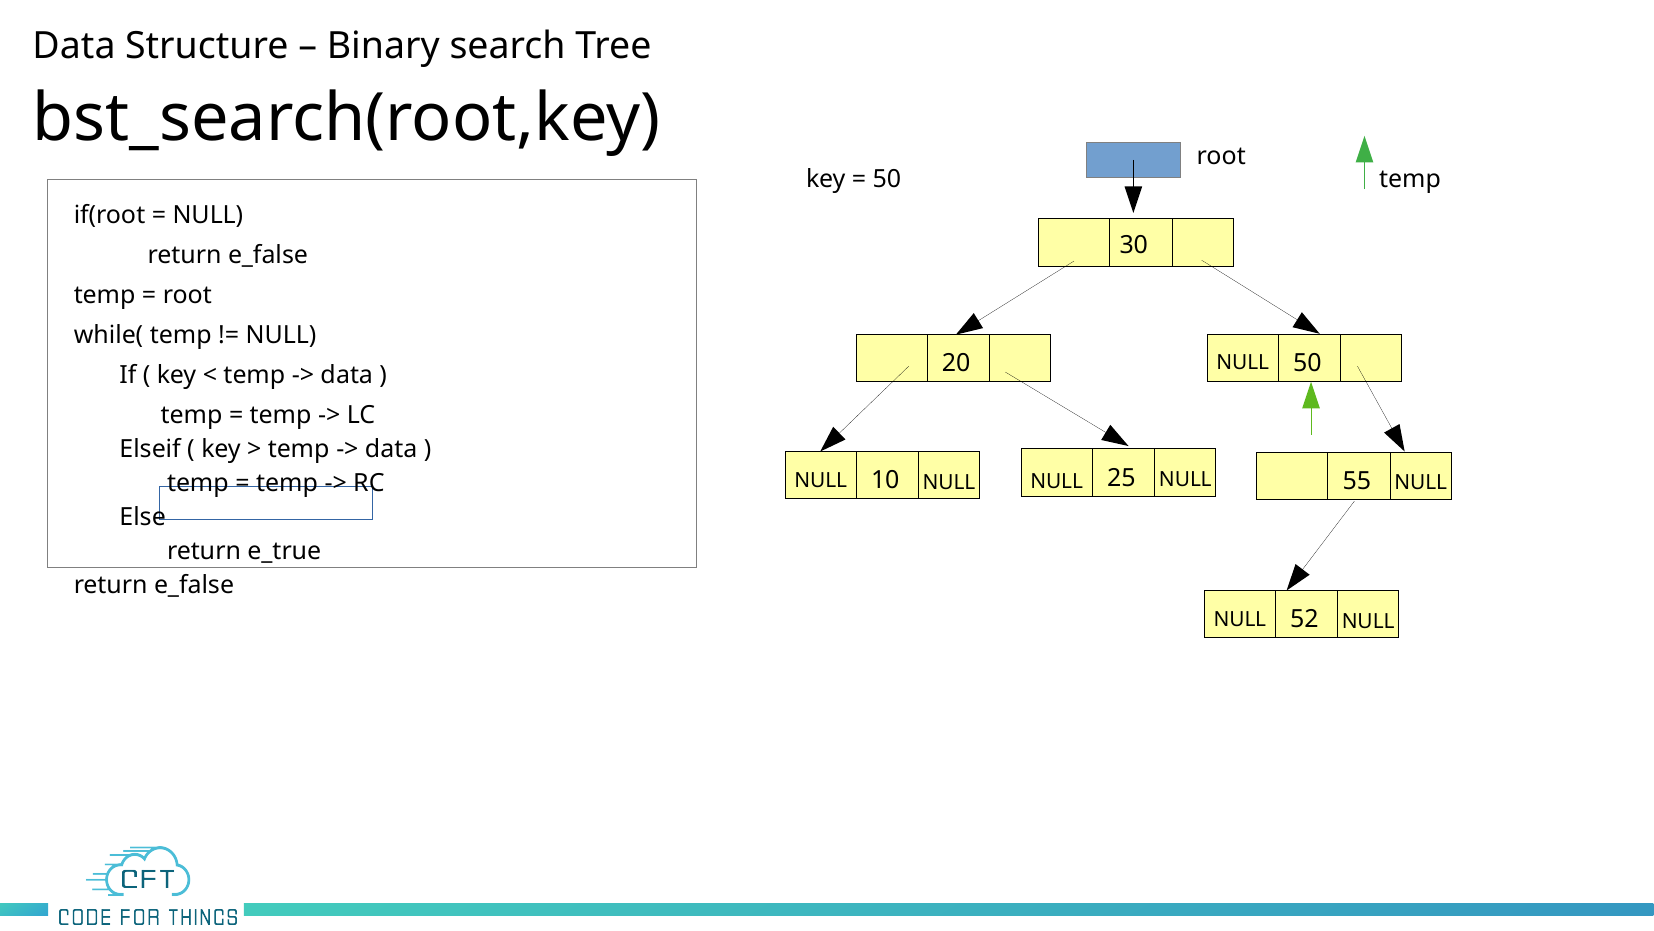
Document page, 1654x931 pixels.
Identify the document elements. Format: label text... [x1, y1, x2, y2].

text_box [1338, 590, 1399, 598]
text_box [1207, 334, 1278, 340]
text_box [1341, 334, 1402, 382]
text_box temp [1364, 153, 1460, 198]
text_box NULL [779, 457, 863, 497]
text_box [1021, 448, 1092, 458]
text_box NULL [1379, 460, 1464, 500]
text_box [919, 451, 980, 459]
text_box [1204, 590, 1275, 596]
text_box [990, 334, 1051, 382]
picture [59, 846, 237, 925]
text_box NULL [1015, 458, 1100, 498]
text_box [856, 334, 927, 382]
title Data Structure – Binary search Tree bst_search(root,key) [32, 12, 1184, 166]
text_box 55 [1327, 455, 1390, 500]
text_box 52 [1275, 593, 1338, 638]
text_box NULL [1201, 340, 1286, 380]
text_box 10 [856, 454, 918, 499]
text_box 25 [1092, 451, 1155, 497]
text_box 20 [927, 337, 989, 382]
text_box [1256, 452, 1327, 500]
text_box [1038, 218, 1109, 267]
text_box NULL [1198, 596, 1283, 636]
text_box NULL [1144, 456, 1228, 496]
text_box [1391, 452, 1452, 460]
text_box [1086, 142, 1181, 178]
text_box [785, 451, 856, 457]
text_box if(root = NULL) return e_false temp = root while( temp != NULL) If ( key < temp -> data ) temp = temp -> LC Elseif ( key > temp -> data ) temp = temp -> RC Else return e_true return e_false [59, 189, 556, 556]
text_box NULL [1327, 598, 1411, 638]
text_box [47, 179, 697, 568]
text_box NULL [908, 459, 992, 499]
text_box 30 [1104, 219, 1167, 264]
text_box 50 [1278, 337, 1341, 382]
text_box [1155, 448, 1216, 456]
text_box root [1181, 130, 1262, 175]
text_box key = 50 [791, 153, 945, 198]
text_box [1110, 218, 1172, 267]
text_box [1173, 218, 1234, 267]
